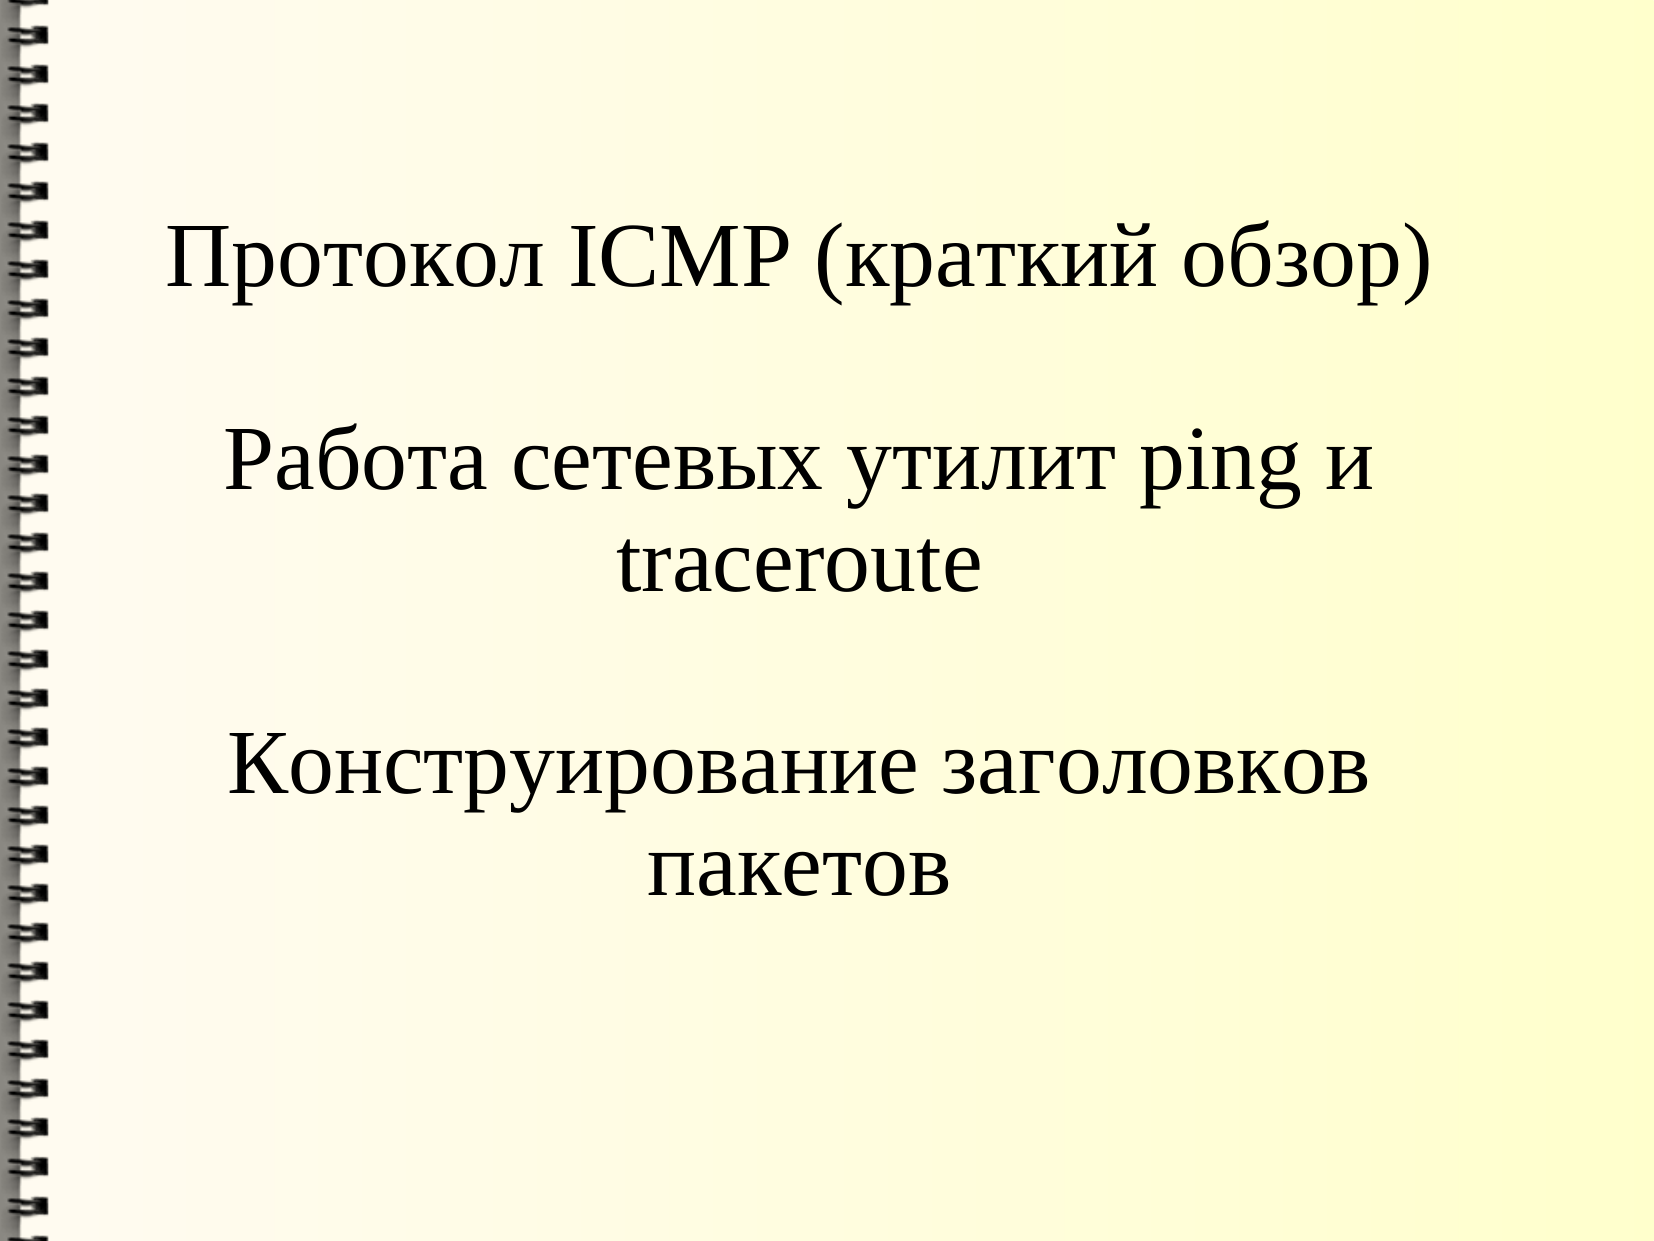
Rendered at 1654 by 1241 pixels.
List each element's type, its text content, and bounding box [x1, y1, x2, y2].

picture [0, 0, 1654, 1241]
title Протокол ICMP (краткий обзор) Работа сетевых утилит ping и traceroute Конструирование заголовков пакетов [93, 204, 1506, 916]
